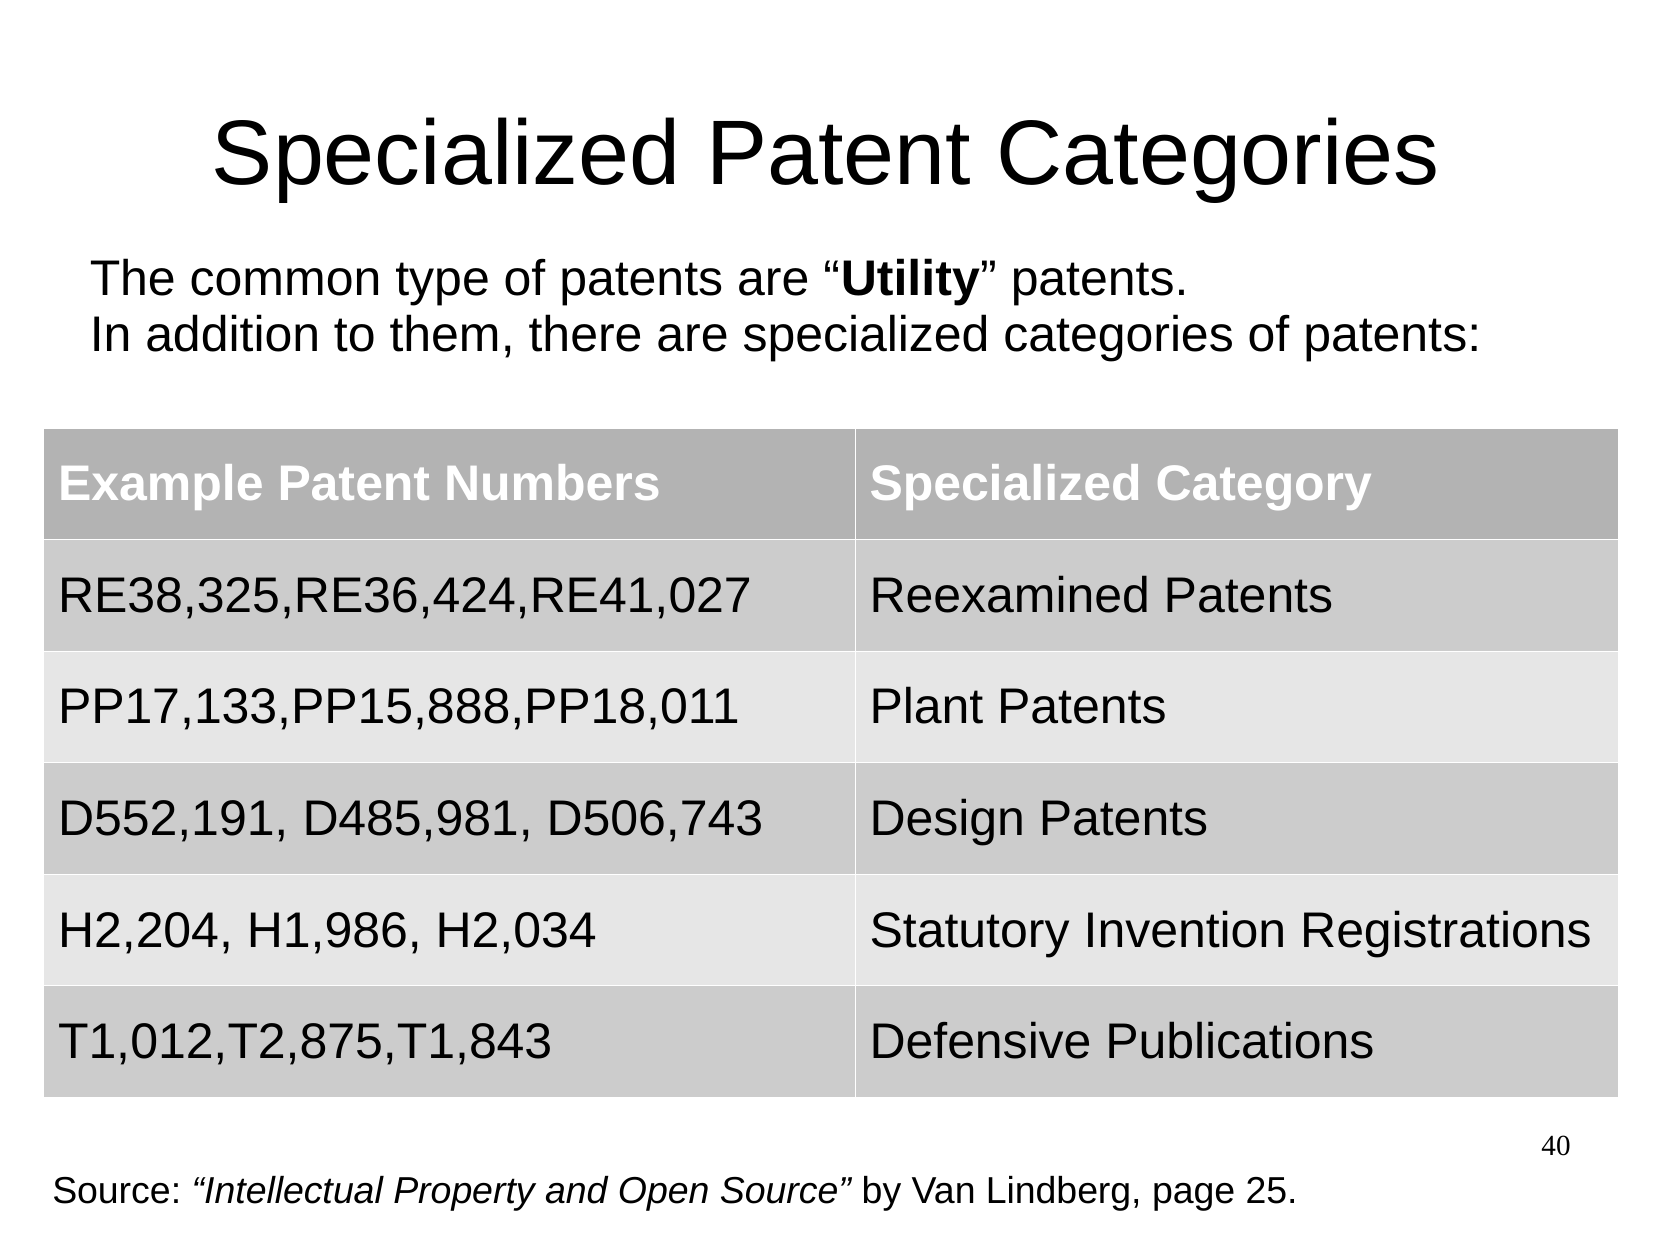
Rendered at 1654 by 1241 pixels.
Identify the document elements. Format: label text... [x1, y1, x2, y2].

table_cell Statutory Invention Registrations [856, 875, 1618, 985]
table_cell T1,012,T2,875,T1,843 [44, 986, 855, 1097]
table_cell RE38,325,RE36,424,RE41,027 [44, 540, 855, 651]
table_cell D552,191, D485,981, D506,743 [44, 763, 855, 874]
table_header Specialized Category [856, 429, 1618, 539]
table_cell Plant Patents [856, 652, 1618, 762]
title Specialized Patent Categories [82, 49, 1571, 242]
table_cell PP17,133,PP15,888,PP18,011 [44, 652, 855, 762]
table_cell Defensive Publications [856, 986, 1618, 1097]
text_box Source: “Intellectual Property and Open Source” by Van Lindberg, page 25. [37, 1162, 1613, 1220]
table_cell H2,204, H1,986, H2,034 [44, 875, 855, 985]
table_cell Reexamined Patents [856, 540, 1618, 651]
table_cell Design Patents [856, 763, 1618, 874]
table_header Example Patent Numbers [44, 429, 855, 539]
text_box The common type of patents are “Utility” patents. In addition to them, there are specialized categories of patents: [75, 242, 1576, 370]
